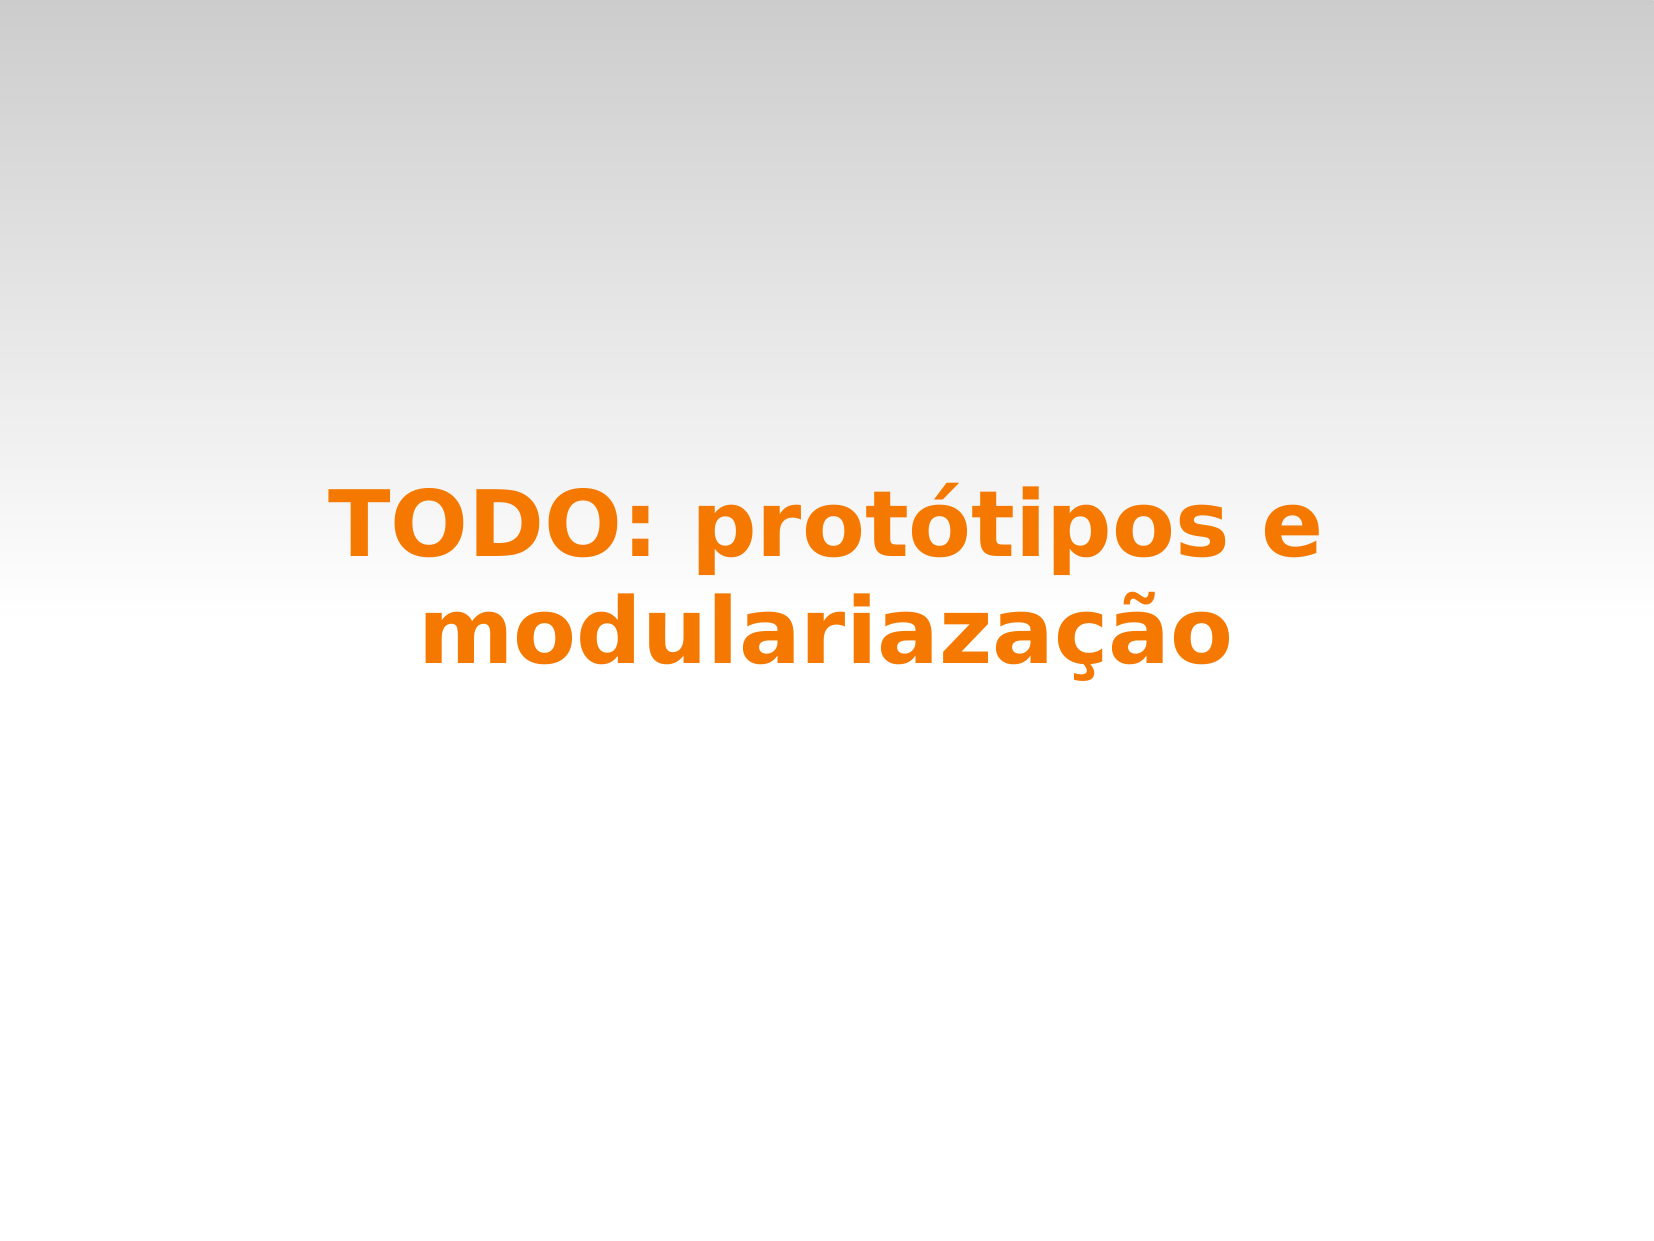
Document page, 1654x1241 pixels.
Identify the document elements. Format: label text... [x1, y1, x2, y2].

title TODO: protótipos e modulariazação [82, 471, 1571, 686]
